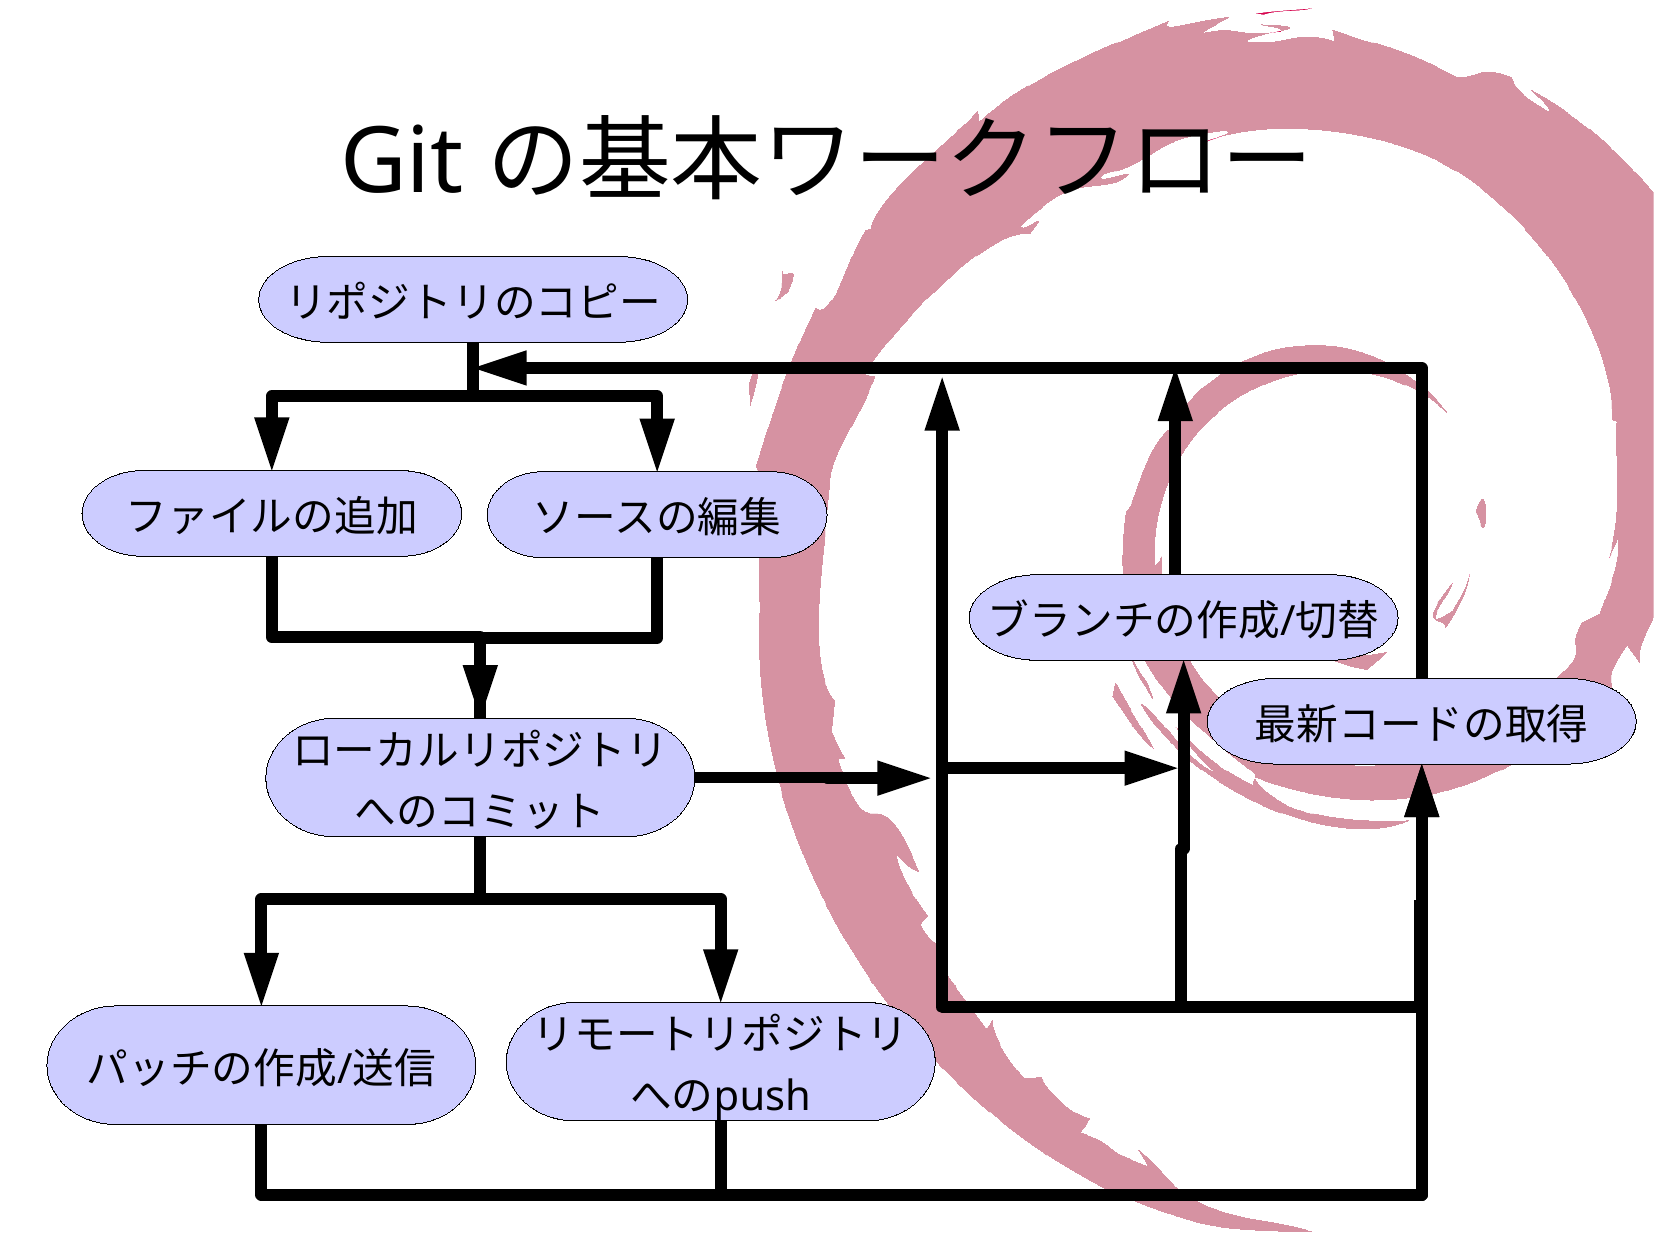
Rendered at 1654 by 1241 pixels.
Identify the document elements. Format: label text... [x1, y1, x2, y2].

title Git の基本ワークフロー [82, 49, 1571, 257]
text_box 最新コードの取得 [1207, 678, 1637, 765]
text_box ローカルリポジトリ へのコミット [265, 718, 695, 837]
text_box ブランチの作成/切替 [969, 574, 1399, 661]
picture [738, 374, 1416, 1189]
picture [1178, 374, 1421, 1001]
text_box ファイルの追加 [81, 470, 462, 557]
picture [738, 0, 1654, 1241]
picture [948, 769, 1178, 1001]
text_box リモートリポジトリ へのpush [506, 1002, 936, 1121]
text_box ソースの編集 [487, 471, 828, 558]
text_box パッチの作成/送信 [46, 1005, 476, 1125]
text_box リポジトリのコピー [258, 256, 688, 343]
